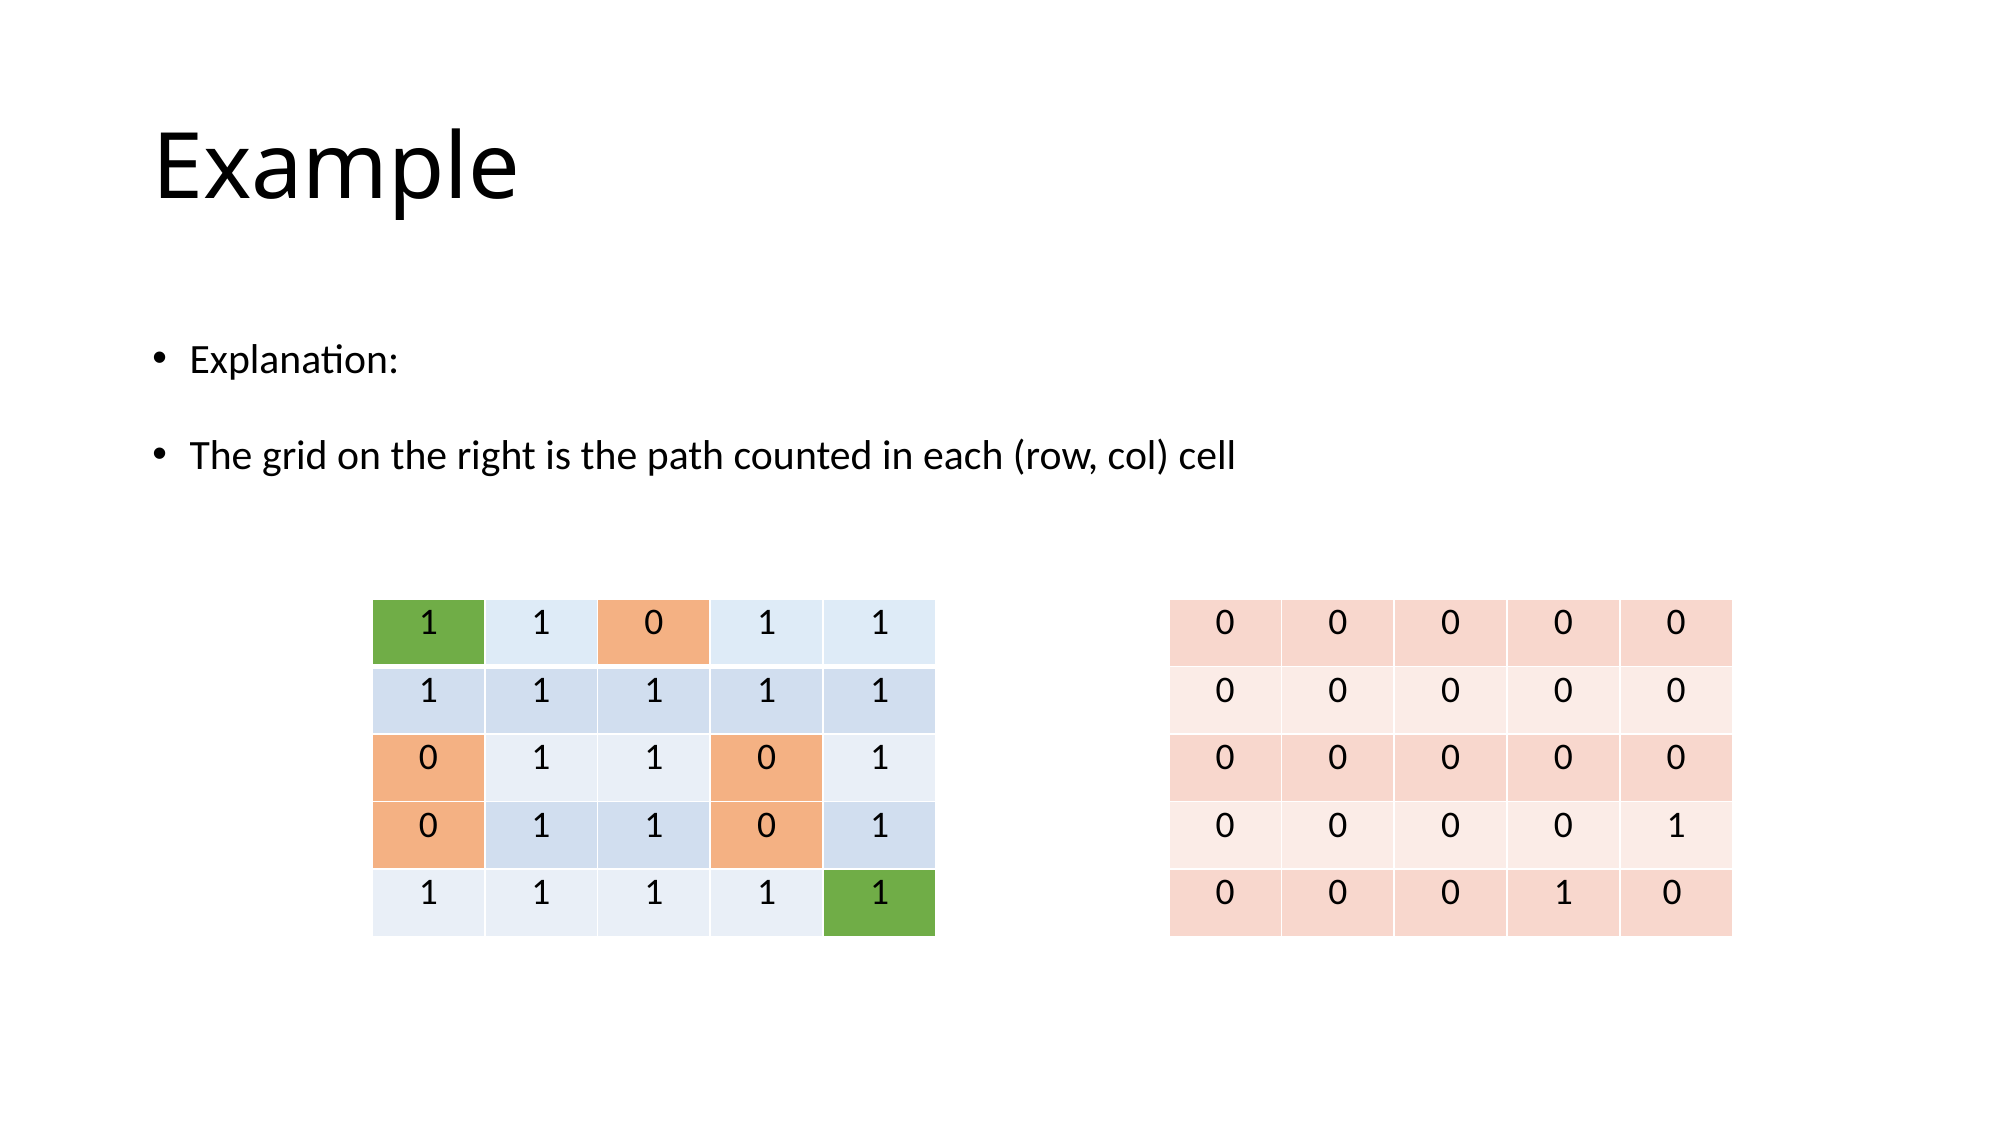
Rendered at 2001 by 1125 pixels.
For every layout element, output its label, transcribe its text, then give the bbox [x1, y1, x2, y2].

text_box Example [137, 59, 1863, 278]
table_header 1 [486, 600, 597, 664]
table_cell 0 [1395, 870, 1506, 936]
table_header 1 [373, 600, 484, 664]
table_cell 0 [1621, 870, 1732, 936]
table_cell 0 [1395, 802, 1506, 868]
table_cell 0 [1395, 735, 1506, 801]
table_cell 0 [1621, 667, 1732, 733]
table_cell 1 [824, 735, 935, 801]
table_cell 0 [1508, 667, 1619, 733]
table_cell 0 [1395, 667, 1506, 733]
table_cell 0 [1170, 870, 1281, 936]
table_header 0 [1395, 600, 1506, 666]
table_cell 1 [486, 735, 597, 801]
table_cell 1 [711, 870, 822, 936]
table_cell 1 [486, 802, 597, 868]
table_cell 1 [1621, 802, 1732, 868]
table_header 0 [1508, 600, 1619, 666]
table_cell 0 [1508, 802, 1619, 868]
table_cell 1 [598, 735, 709, 801]
table_cell 0 [1621, 735, 1732, 801]
table_cell 1 [598, 802, 709, 868]
table_cell 0 [1282, 870, 1393, 936]
table_cell 0 [1282, 802, 1393, 868]
table_cell 1 [1508, 870, 1619, 936]
table_cell 0 [711, 735, 822, 801]
table_cell 1 [486, 870, 597, 936]
table_header 0 [1621, 600, 1732, 666]
table_header 0 [1170, 600, 1281, 666]
table_cell 0 [1170, 735, 1281, 801]
table_header 0 [1282, 600, 1393, 666]
table_cell 1 [373, 669, 484, 733]
table_cell 0 [1282, 735, 1393, 801]
table_cell 1 [373, 870, 484, 936]
table_cell 1 [824, 802, 935, 868]
table_header 1 [711, 600, 822, 664]
table_cell 0 [711, 802, 822, 868]
table_header 1 [824, 600, 935, 664]
table_cell 1 [824, 669, 935, 733]
table_cell 1 [598, 870, 709, 936]
table_cell 1 [486, 669, 597, 733]
table_cell 0 [373, 735, 484, 801]
table_cell 0 [1282, 667, 1393, 733]
table_cell 1 [824, 870, 935, 936]
table_cell 0 [1170, 802, 1281, 868]
text_box Explanation: The grid on the right is the path counted in each (row, col) cell [137, 299, 1863, 1014]
table_cell 1 [711, 669, 822, 733]
table_cell 0 [1170, 667, 1281, 733]
table_cell 0 [373, 802, 484, 868]
table_header 0 [598, 600, 709, 664]
table_cell 0 [1508, 735, 1619, 801]
table_cell 1 [598, 669, 709, 733]
